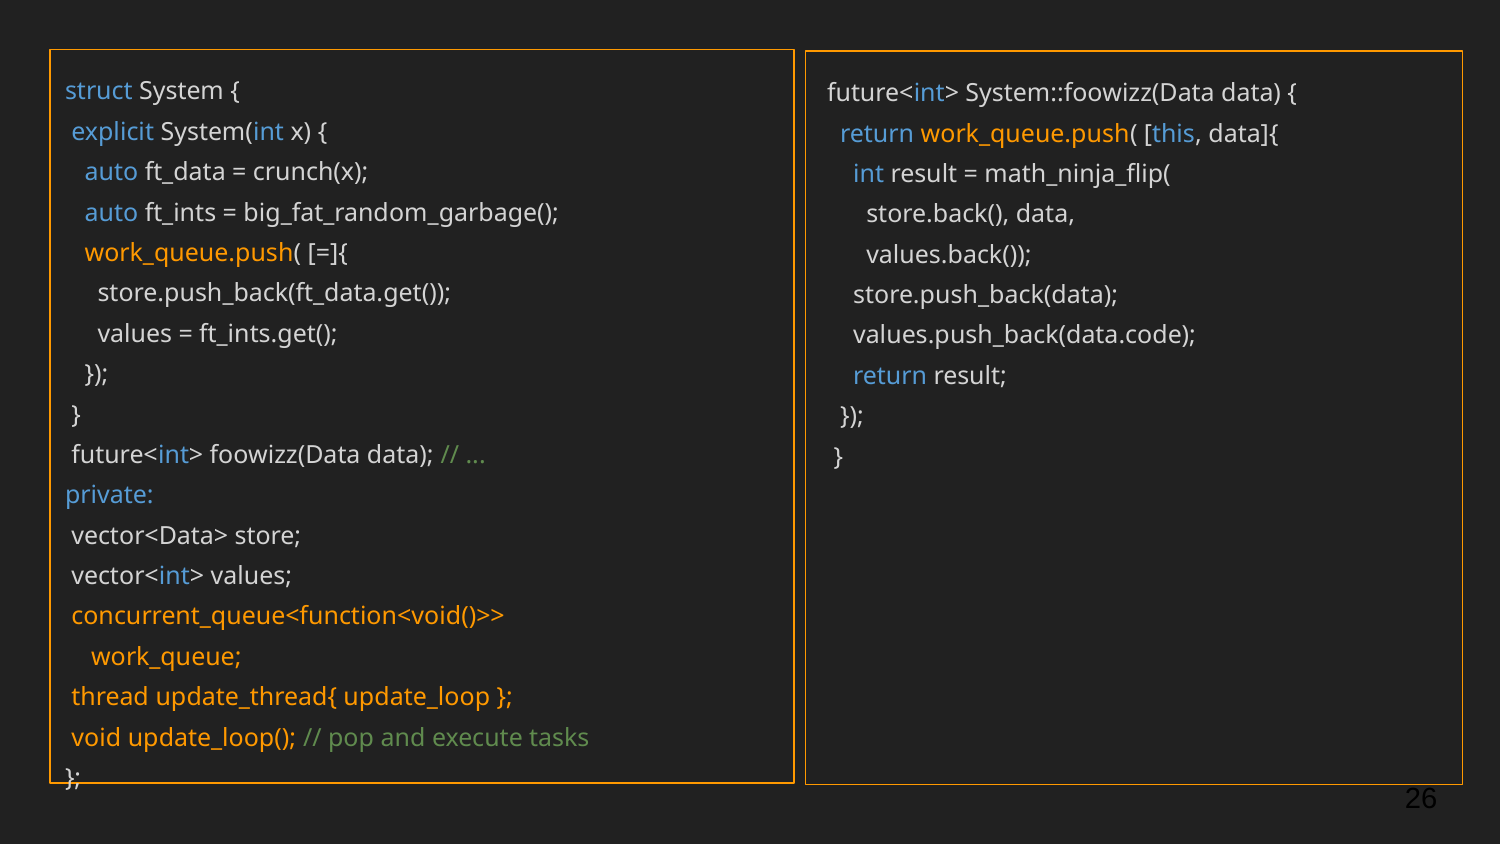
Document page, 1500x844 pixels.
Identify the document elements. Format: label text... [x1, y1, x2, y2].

list struct System { explicit System(int x) { auto ft_data = crunch(x); auto ft_ints = big_fat_random_garbage(); work_queue.push( [=]{ store.push_back(ft_data.get()); values = ft_ints.get(); }); } future<int> foowizz(Data data); // ... private: vector<Data> store; vector<int> values; concurrent_queue<function<void()>> work_queue; thread update_thread{ update_loop }; void update_loop(); // pop and execute tasks }; [50, 49, 794, 783]
slide_number <number> [1389, 764, 1480, 830]
list future<int> System::foowizz(Data data) { return work_queue.push( [this, data]{ int result = math_ninja_flip( store.back(), data, values.back()); store.push_back(data); values.push_back(data.code); return result; }); } [805, 51, 1463, 785]
